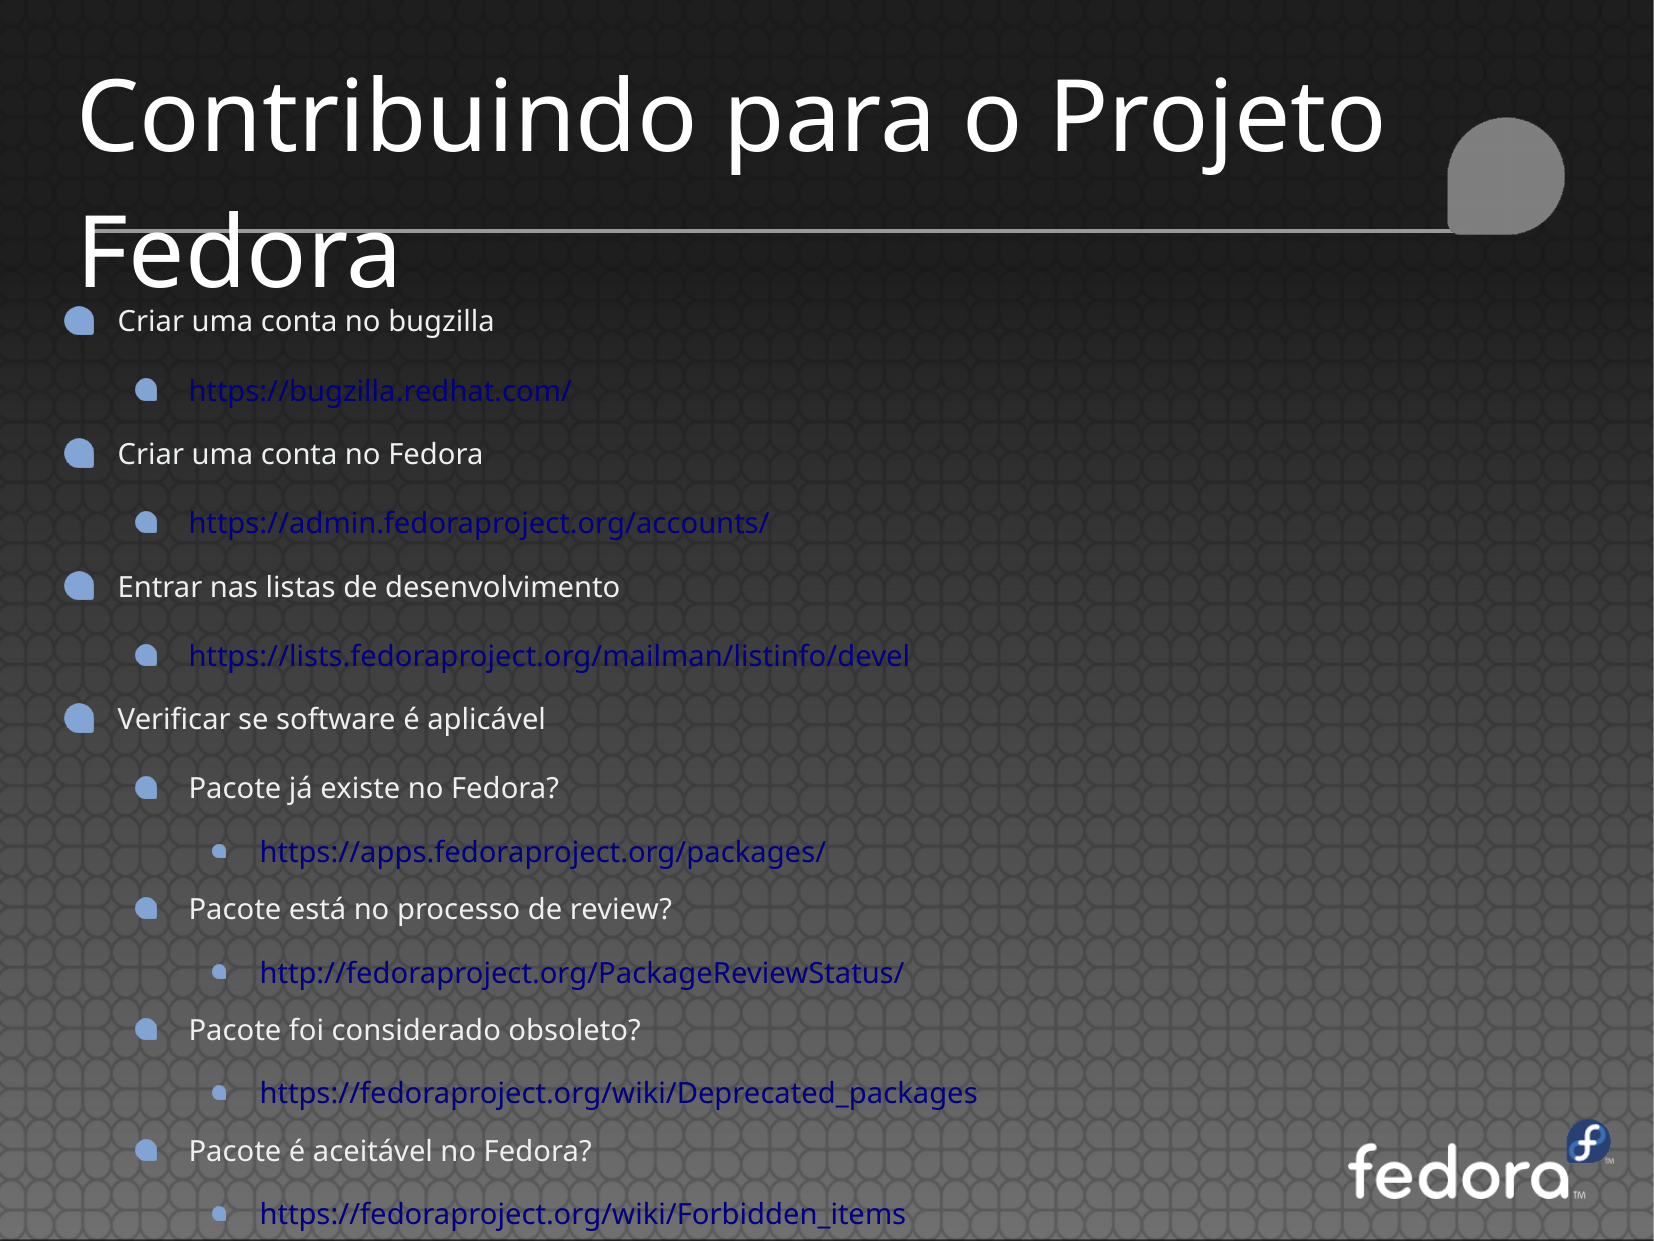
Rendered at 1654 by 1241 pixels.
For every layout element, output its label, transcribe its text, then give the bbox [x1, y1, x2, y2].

title Contribuindo para o Projeto Fedora [76, 78, 1566, 283]
list Criar uma conta no bugzilla https://bugzilla.redhat.com/ Criar uma conta no Fedora https://admin.fedoraproject.org/accounts/ Entrar nas listas de desenvolvimento https://lists.fedoraproject.org/mailman/listinfo/devel Verificar se software é aplicável Pacote já existe no Fedora? https://apps.fedoraproject.org/packages/ Pacote está no processo de review? http://fedoraproject.org/PackageReviewStatus/ Pacote foi considerado obsoleto? https://fedoraproject.org/wiki/Deprecated_packages Pacote é aceitável no Fedora? https://fedoraproject.org/wiki/Forbidden_items [46, 300, 1536, 1203]
picture [0, 0, 1654, 1241]
